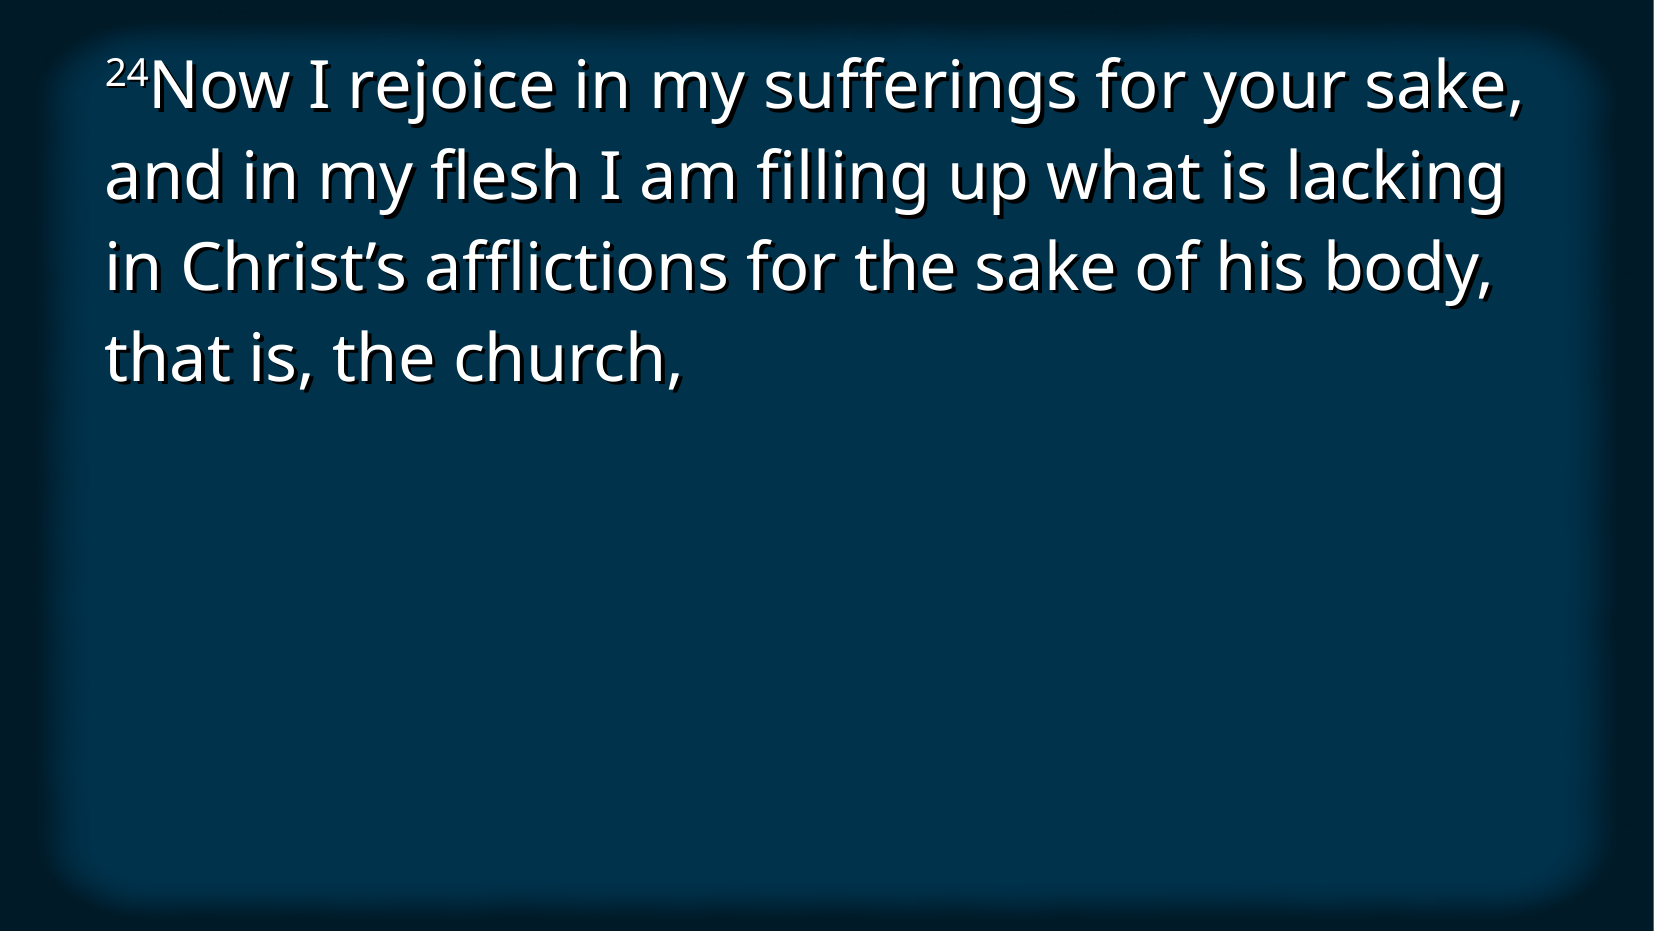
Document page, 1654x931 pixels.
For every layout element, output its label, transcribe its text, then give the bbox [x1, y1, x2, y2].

picture [0, 0, 1654, 931]
text_box 24Now I rejoice in my sufferings for your sake, and in my flesh I am filling up what is lacking in Christ’s afflictions for the sake of his body, that is, the church, [90, 30, 1561, 400]
